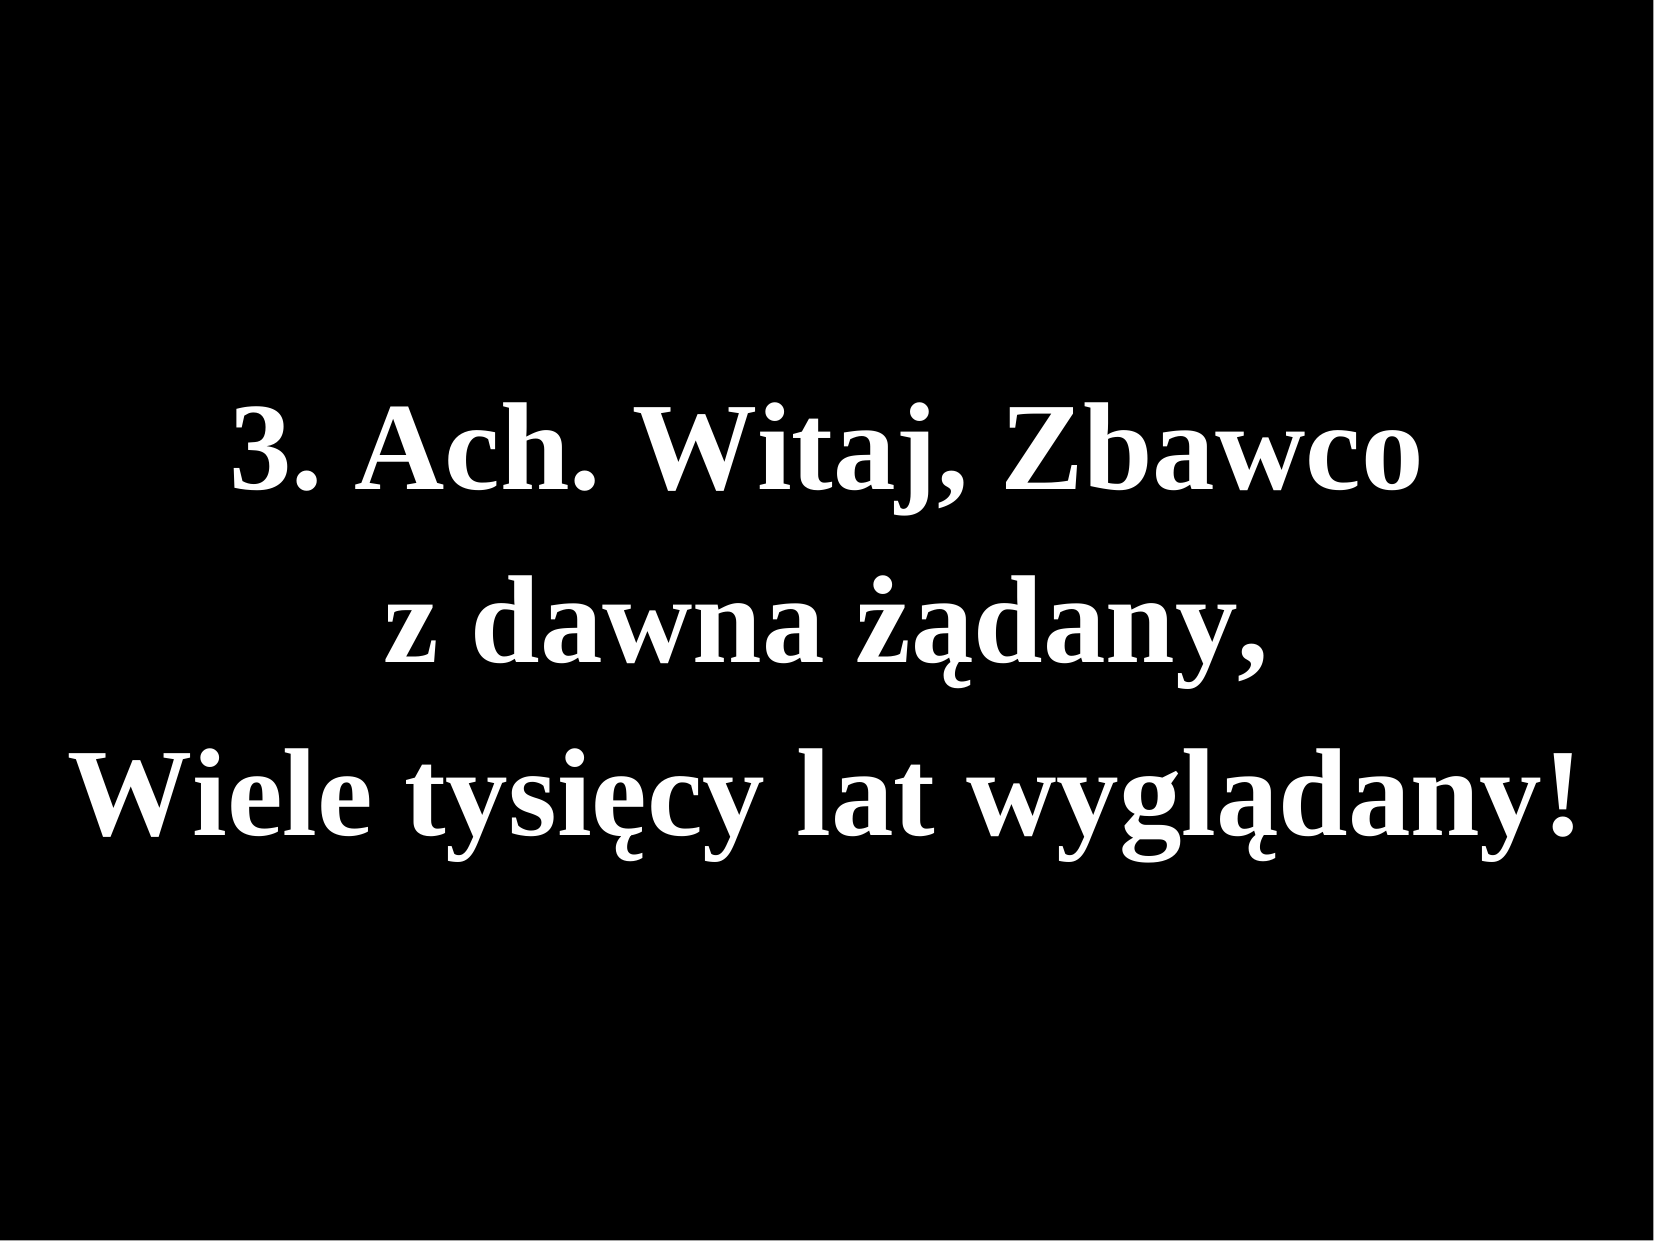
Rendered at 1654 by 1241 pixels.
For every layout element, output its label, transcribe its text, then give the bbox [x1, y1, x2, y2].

title 3. Ach. Witaj, Zbawco ppp z dawna żądany, ppp Wiele tysięcy lat wyglądany! [0, 0, 1654, 1241]
